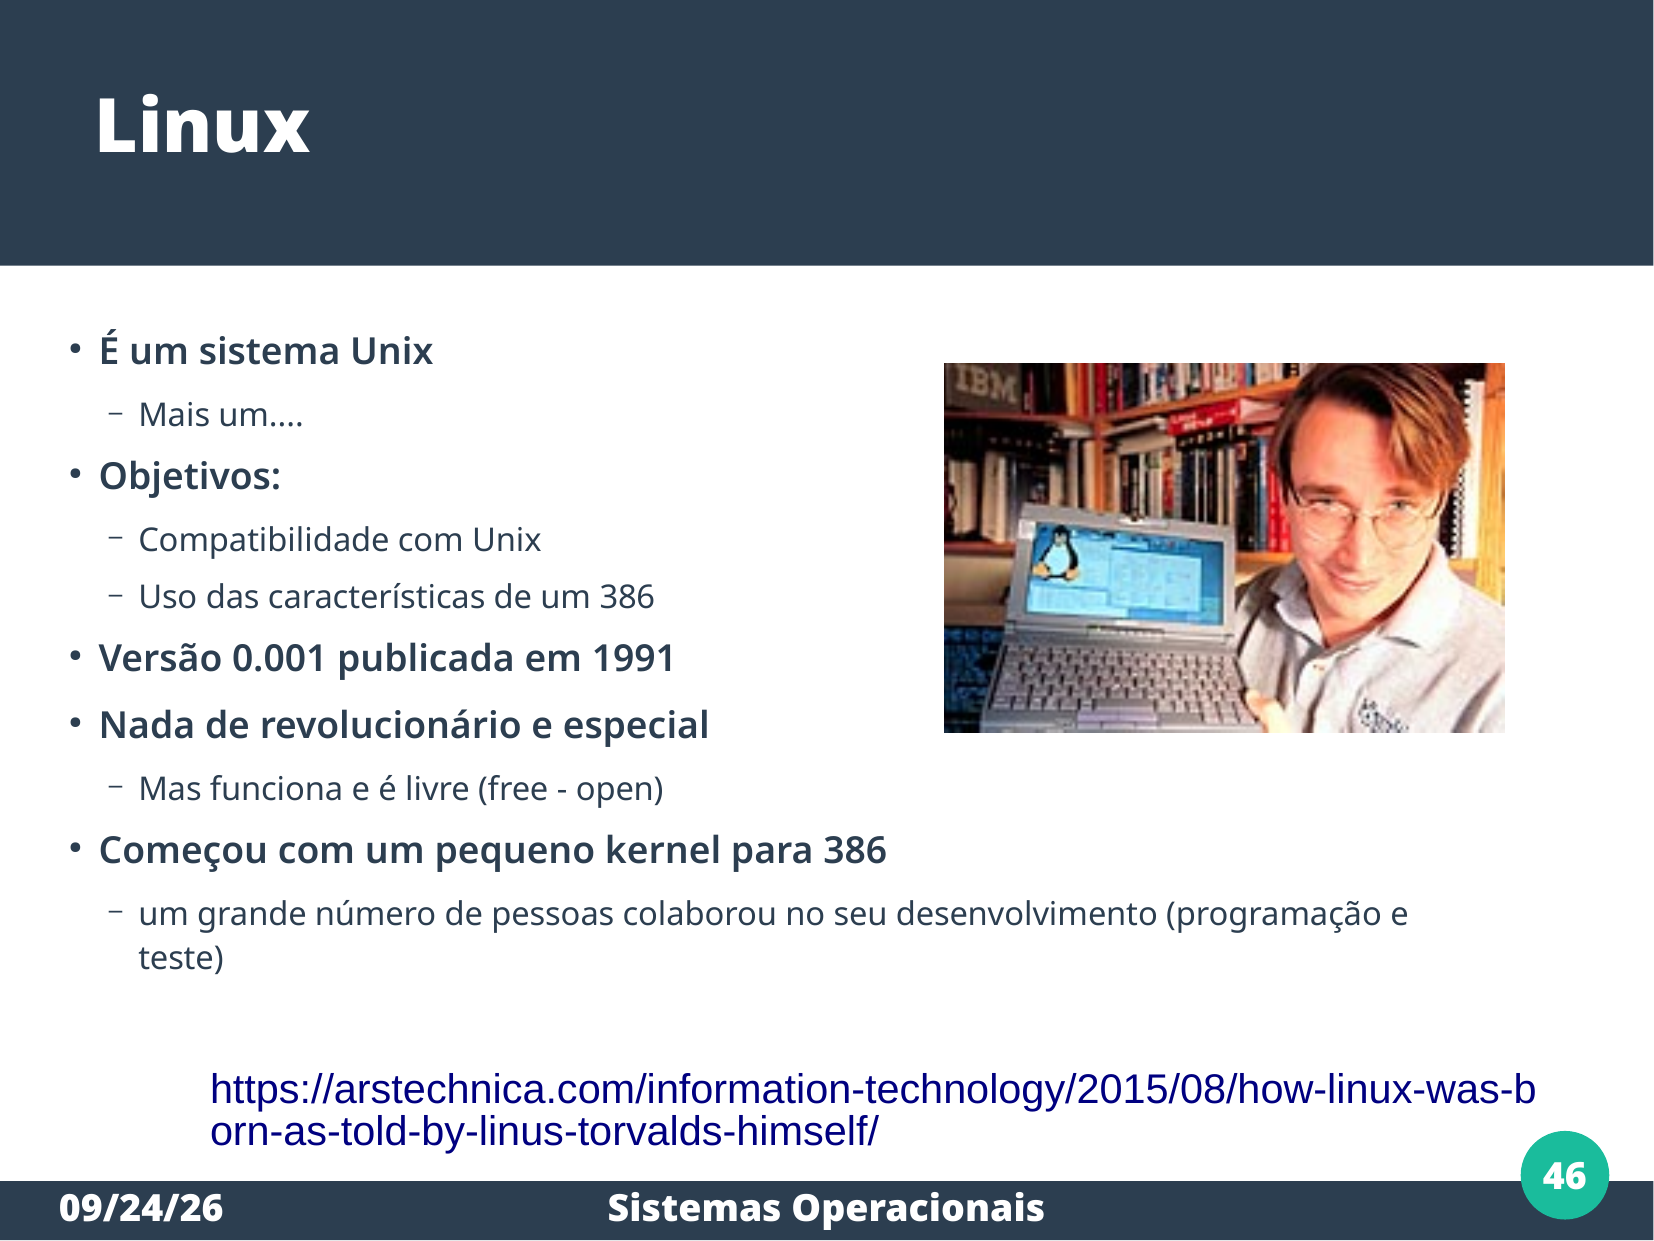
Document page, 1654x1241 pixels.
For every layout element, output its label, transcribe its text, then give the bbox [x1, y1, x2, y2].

text_box https://arstechnica.com/information-technology/2015/08/how-linux-was-born-as-told-by-linus-torvalds-himself/ [195, 1054, 1576, 1121]
picture [944, 363, 1505, 733]
list É um sistema Unix Mais um.... Objetivos: Compatibilidade com Unix Uso das características de um 386 Versão 0.001 publicada em 1991 Nada de revolucionário e especial Mas funciona e é livre (free - open) Começou com um pequeno kernel para 386 um grande número de pessoas colaborou no seu desenvolvimento (programação e teste) [59, 324, 1489, 981]
title Linux [59, 49, 1595, 207]
